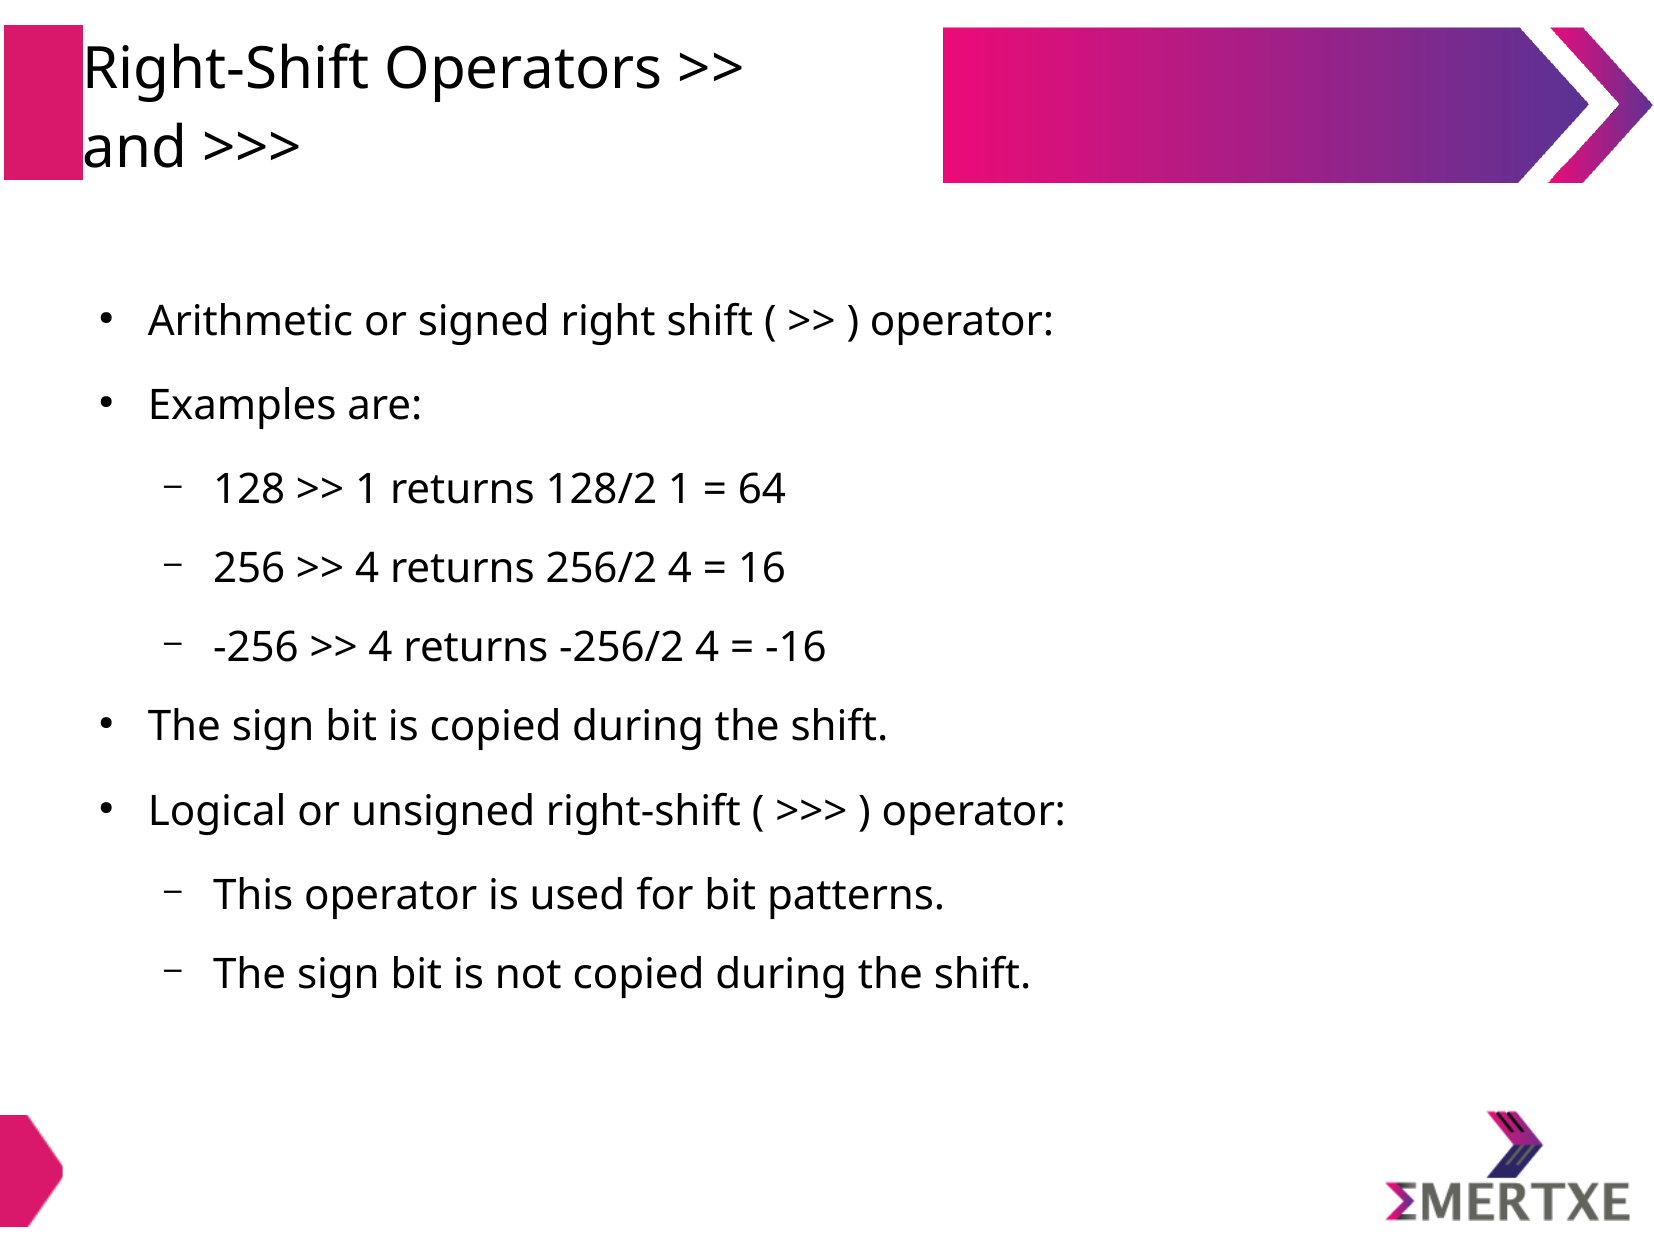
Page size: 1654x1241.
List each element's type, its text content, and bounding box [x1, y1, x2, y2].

picture [1571, 27, 1653, 183]
picture [1385, 1107, 1631, 1221]
title Right-Shift Operators >> and >>> [82, 2, 1571, 210]
list Arithmetic or signed right shift ( >> ) operator: Examples are: 128 >> 1 returns 128/2 1 = 64 256 >> 4 returns 256/2 4 = 16 -256 >> 4 returns -256/2 4 = -16 The sign bit is copied during the shift. Logical or unsigned right-shift ( >>> ) operator: This operator is used for bit patterns. The sign bit is not copied during the shift. [82, 290, 1571, 1010]
